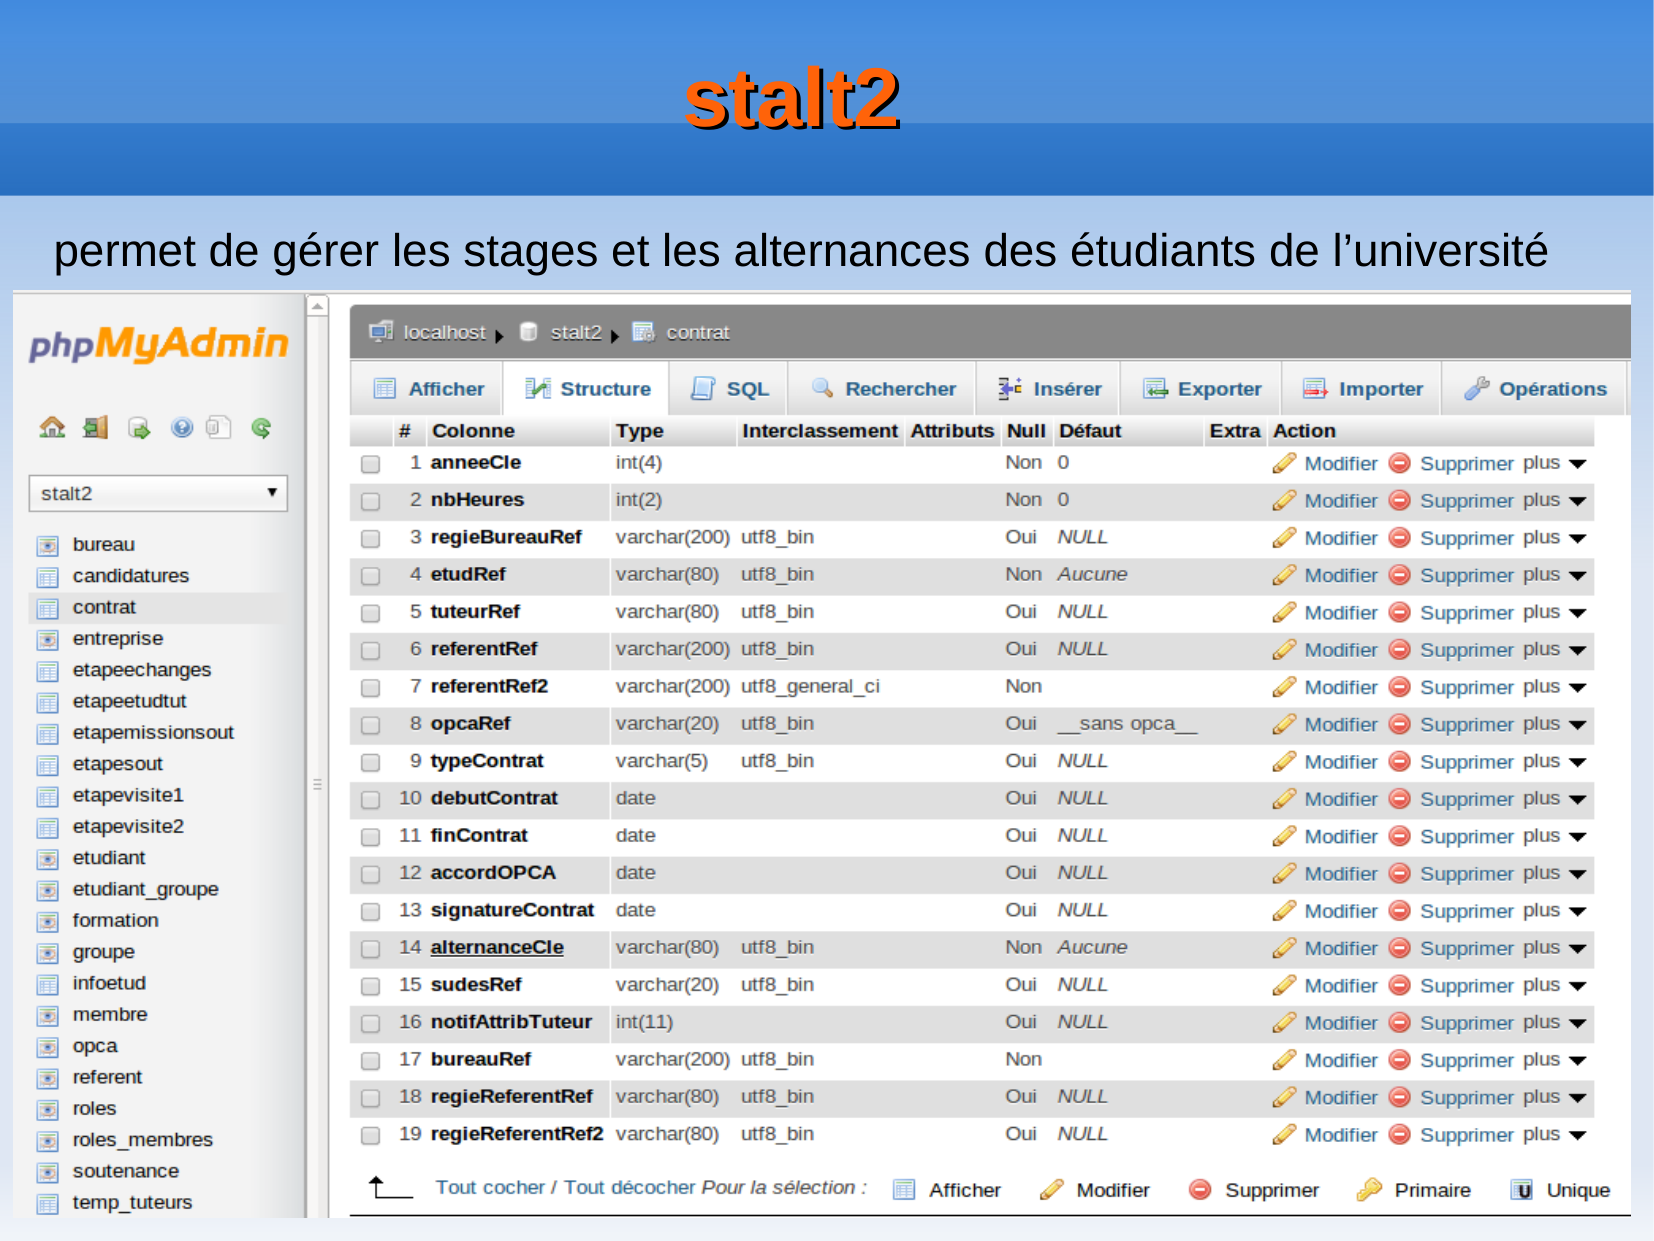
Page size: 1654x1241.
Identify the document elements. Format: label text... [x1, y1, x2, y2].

title stalt2 [224, 17, 1359, 178]
picture [0, 0, 1654, 1241]
list permet de gérer les stages et les alternances des étudiants de l’université [53, 224, 1637, 373]
